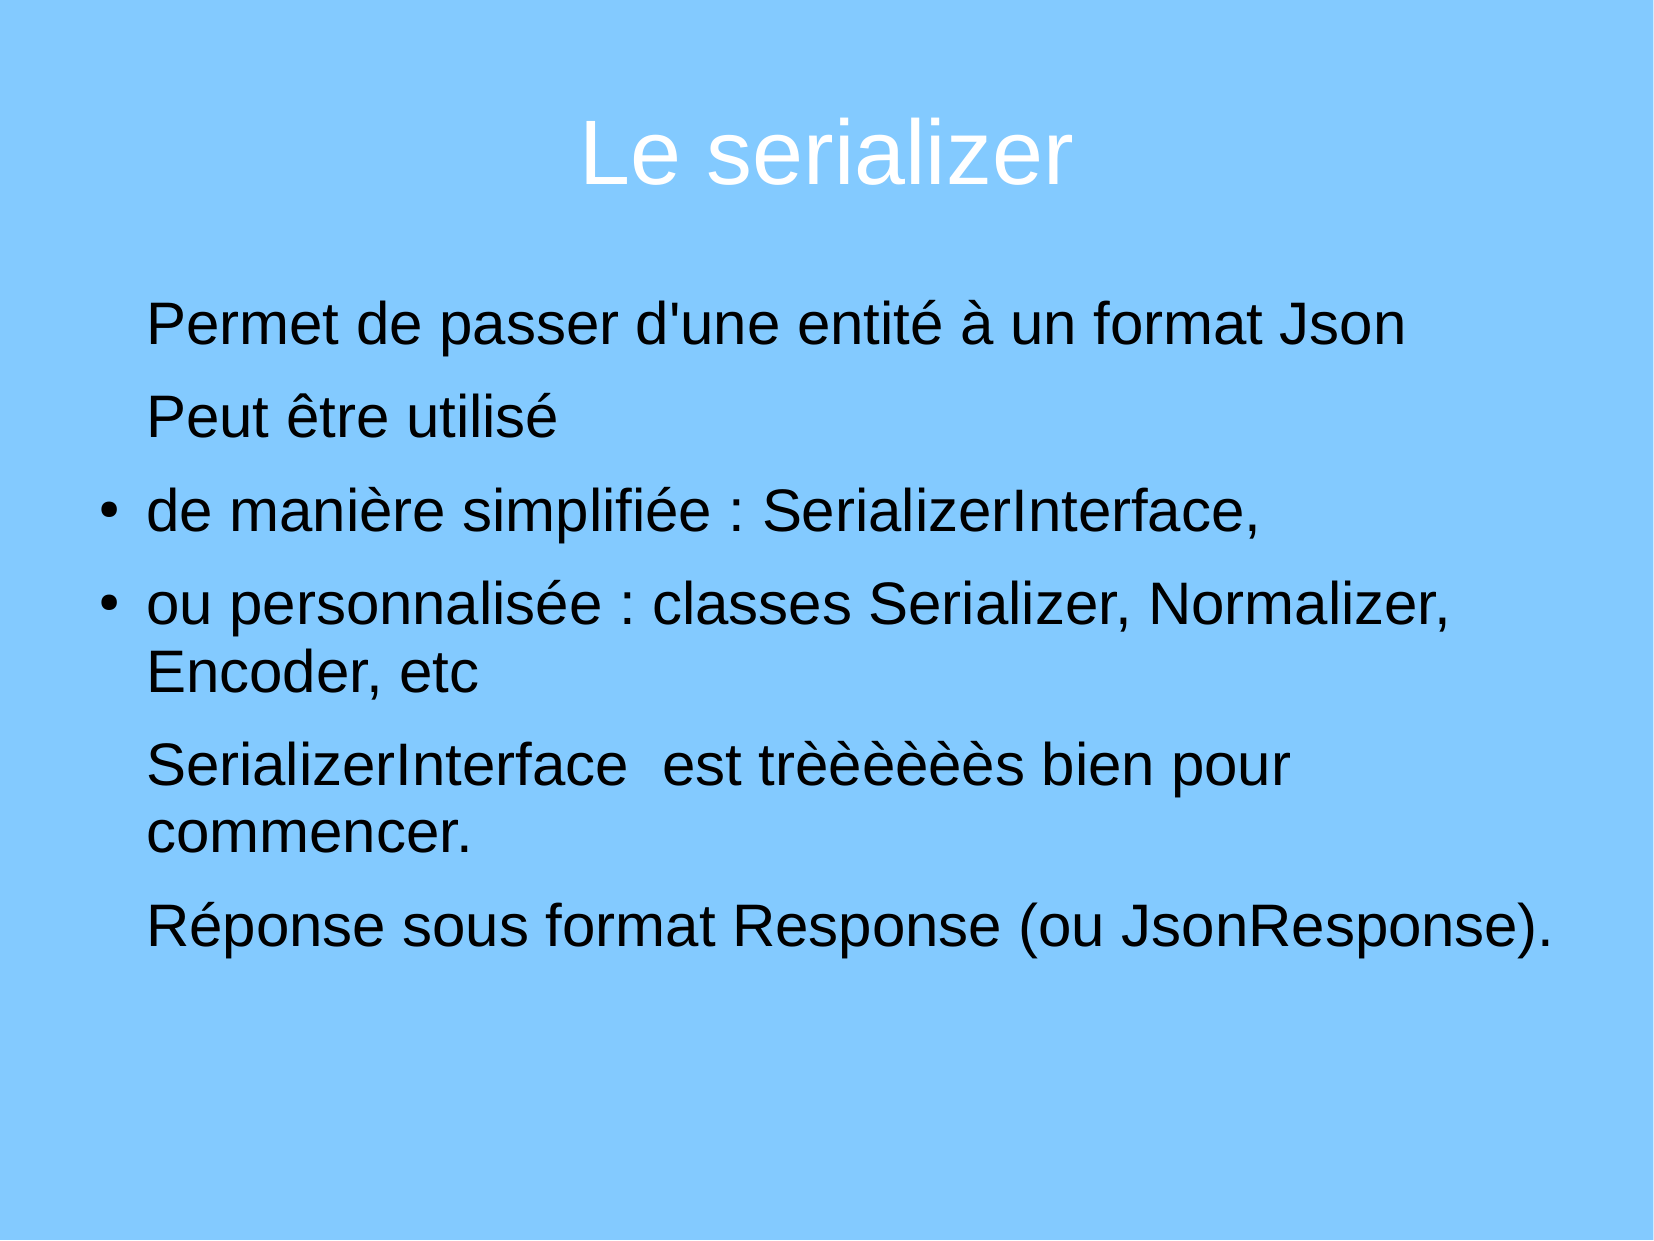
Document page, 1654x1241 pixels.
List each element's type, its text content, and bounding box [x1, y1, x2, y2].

title Le serializer [82, 49, 1571, 257]
list Permet de passer d'une entité à un format Json Peut être utilisé de manière simplifiée : SerializerInterface, ou personnalisée : classes Serializer, Normalizer, Encoder, etc SerializerInterface est trèèèèèès bien pour commencer. Réponse sous format Response (ou JsonResponse). [82, 290, 1571, 1010]
